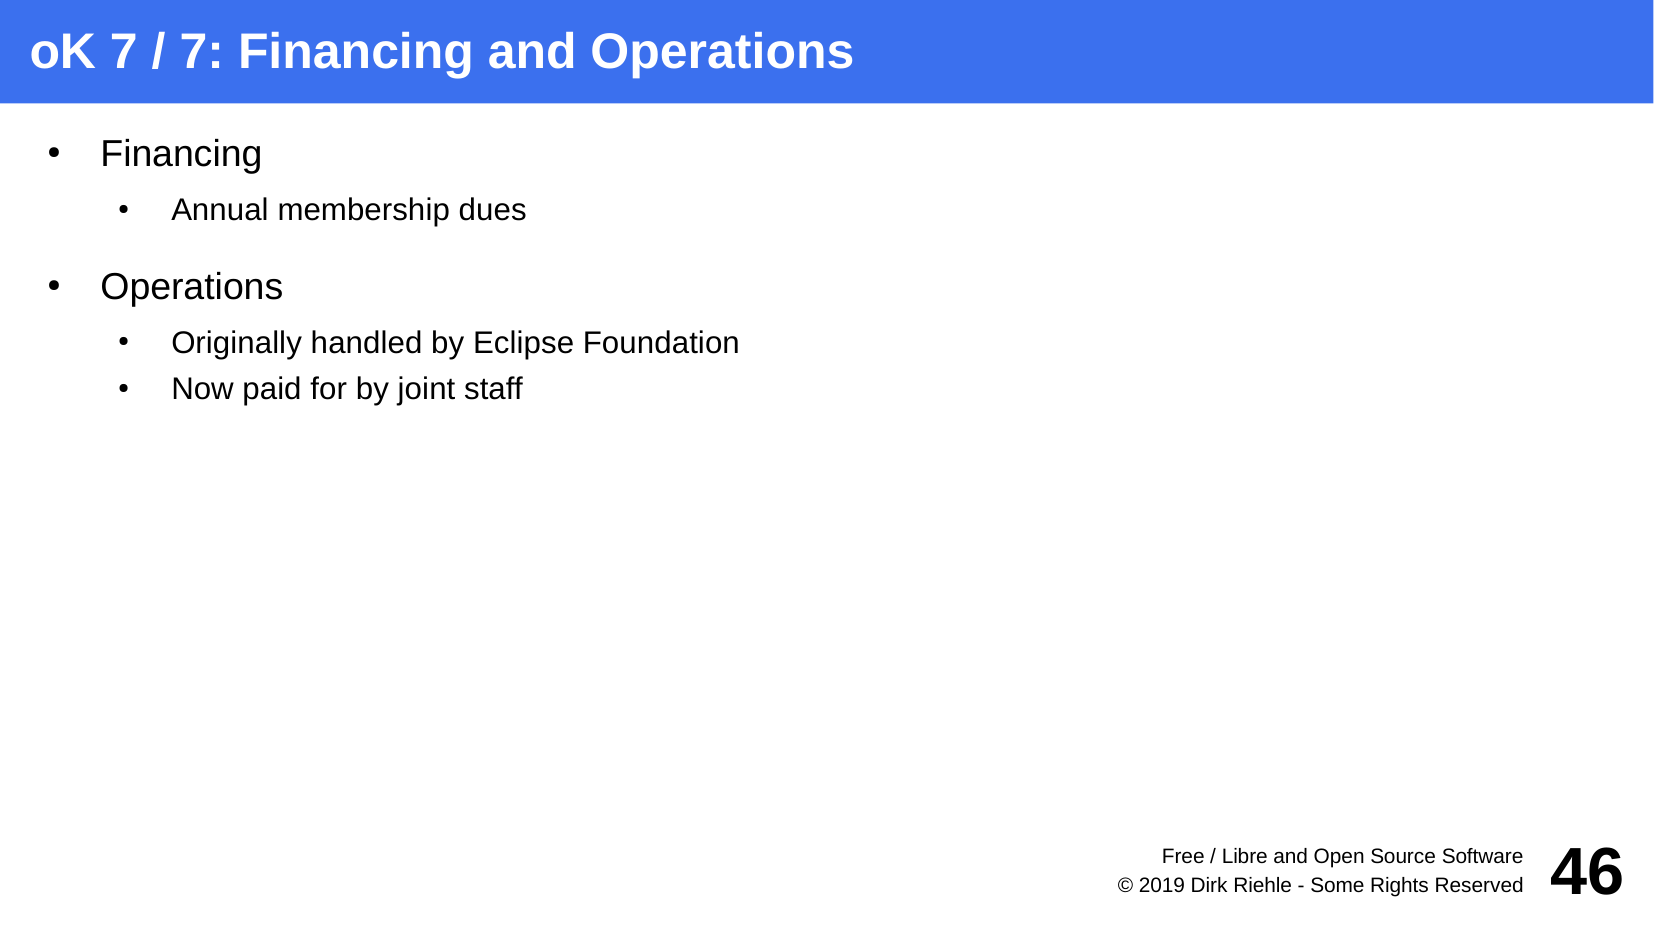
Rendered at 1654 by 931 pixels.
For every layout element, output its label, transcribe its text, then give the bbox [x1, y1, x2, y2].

title oK 7 / 7: Financing and Operations [0, 0, 1654, 104]
list Financing Annual membership dues Operations Originally handled by Eclipse Foundation Now paid for by joint staff [29, 132, 1625, 813]
